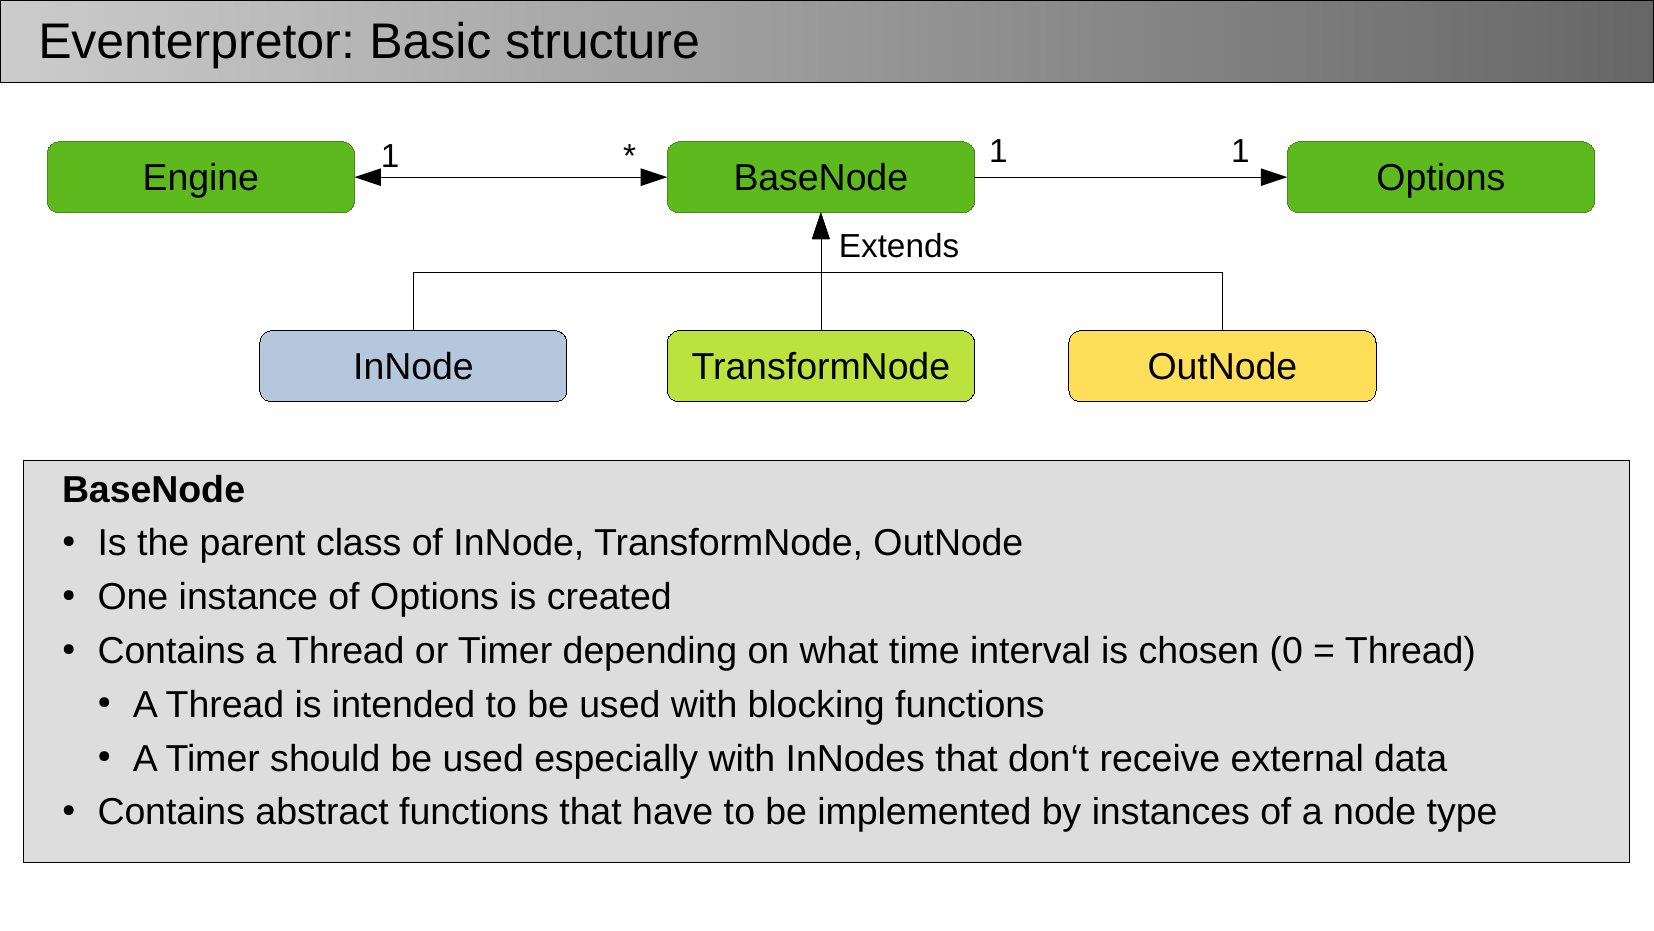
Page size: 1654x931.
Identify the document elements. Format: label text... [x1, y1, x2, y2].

text_box [0, 0, 1654, 83]
text_box BaseNode [667, 141, 975, 213]
text_box * [608, 129, 668, 177]
text_box BaseNode Is the parent class of InNode, TransformNode, OutNode One instance of Options is created Contains a Thread or Timer depending on what time interval is chosen (0 = Thread) A Thread is intended to be used with blocking functions A Timer should be used especially with InNodes that don‘t receive external data Contains abstract functions that have to be implemented by instances of a node type [47, 460, 1619, 841]
text_box 1 [366, 129, 426, 177]
text_box Eventerpretor: Basic structure [23, 5, 1630, 77]
text_box Engine [47, 141, 355, 213]
text_box * [656, 178, 668, 182]
text_box Extends [824, 219, 975, 272]
text_box 1 [381, 178, 426, 182]
text_box 1 [1216, 125, 1276, 178]
text_box [23, 460, 1630, 863]
text_box OutNode [1068, 330, 1377, 402]
text_box 1 [974, 125, 1034, 178]
text_box Options [1287, 141, 1595, 213]
text_box InNode [259, 330, 567, 402]
text_box * [608, 178, 640, 182]
text_box TransformNode [667, 330, 975, 402]
